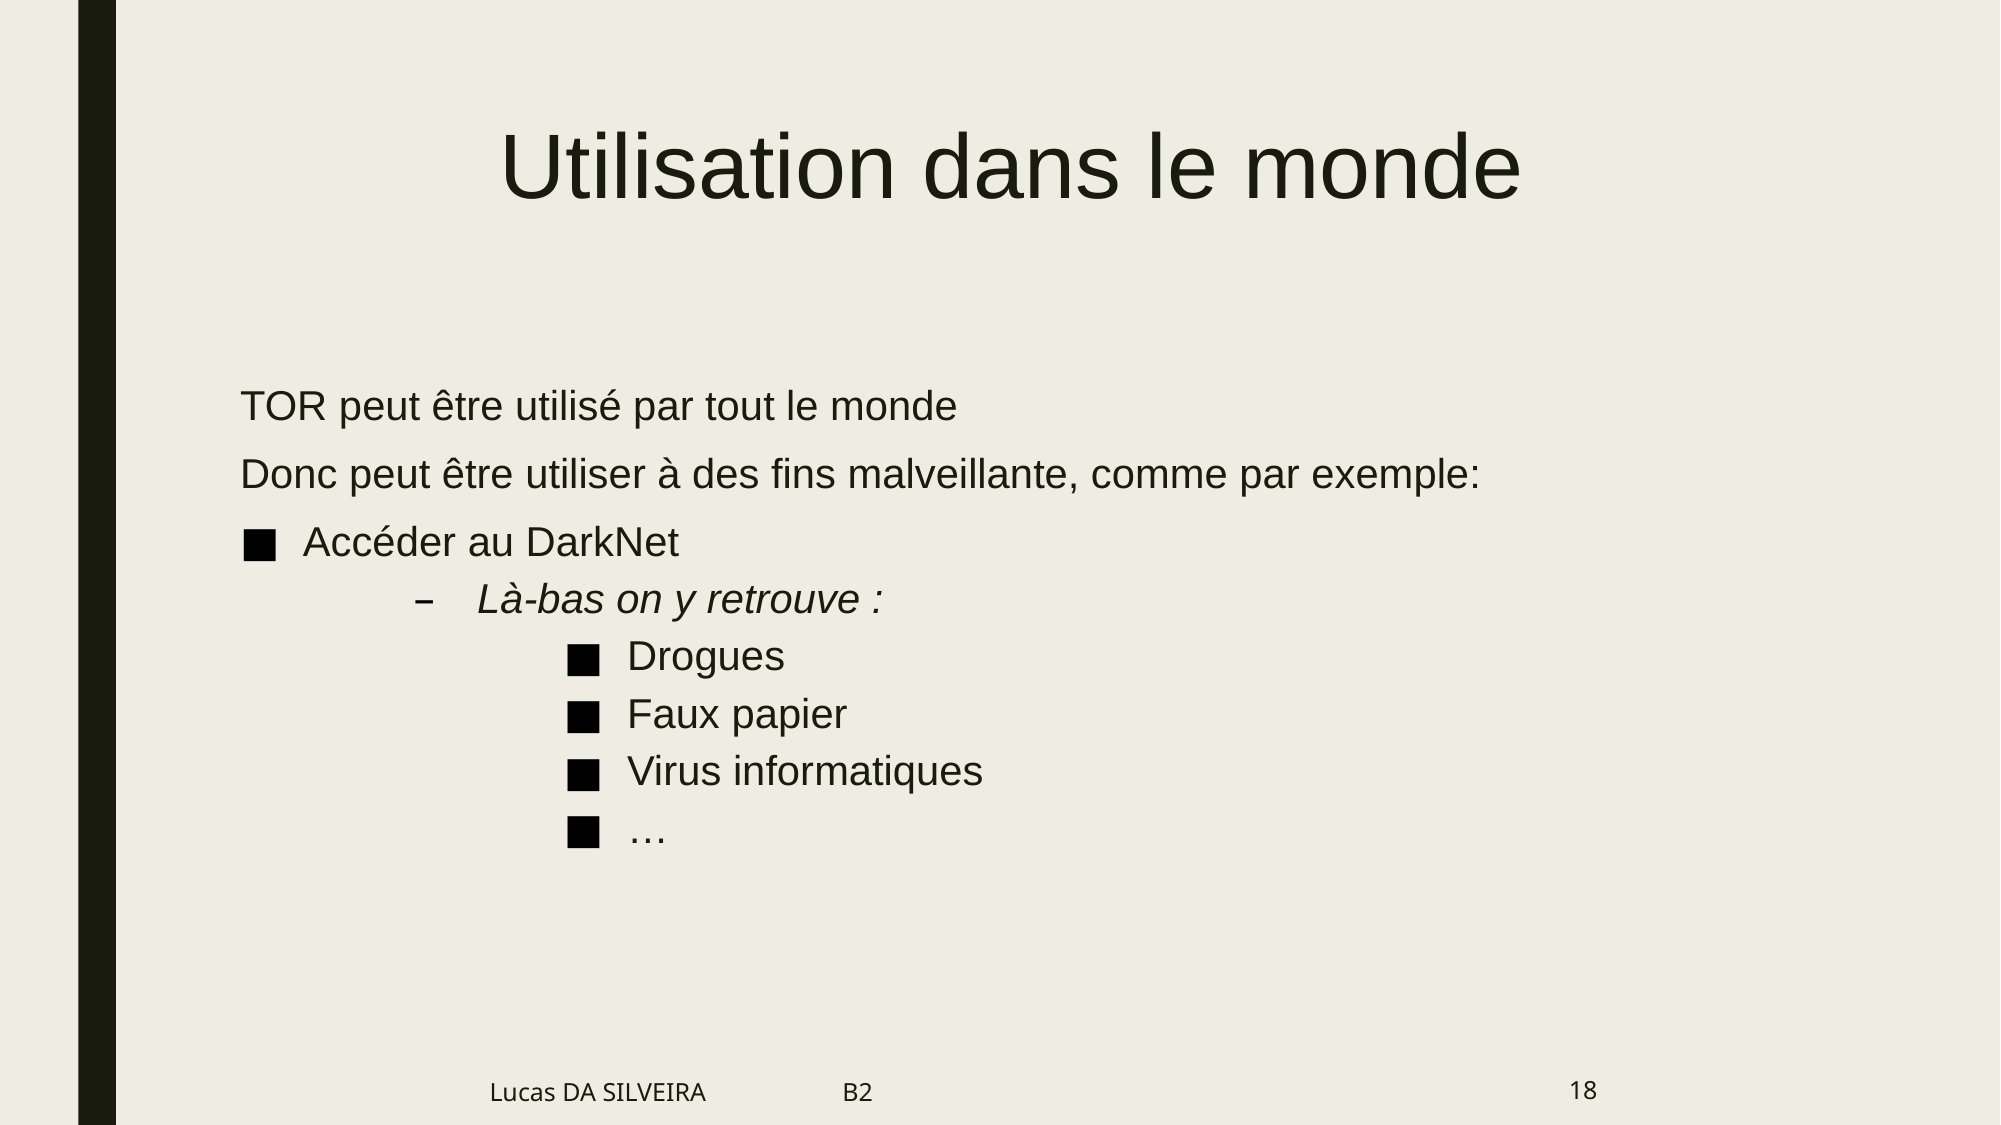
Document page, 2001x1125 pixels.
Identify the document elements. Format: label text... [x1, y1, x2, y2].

text_box [1553, 1058, 1816, 1125]
list TOR peut être utilisé par tout le monde Donc peut être utiliser à des fins malveillante, comme par exemple: Accéder au DarkNet Là-bas on y retrouve : Drogues Faux papier Virus informatiques … [225, 375, 1801, 963]
title Utilisation dans le monde [225, 112, 1801, 357]
text_box Lucas DA SILVEIRA B2 [474, 1058, 1506, 1125]
